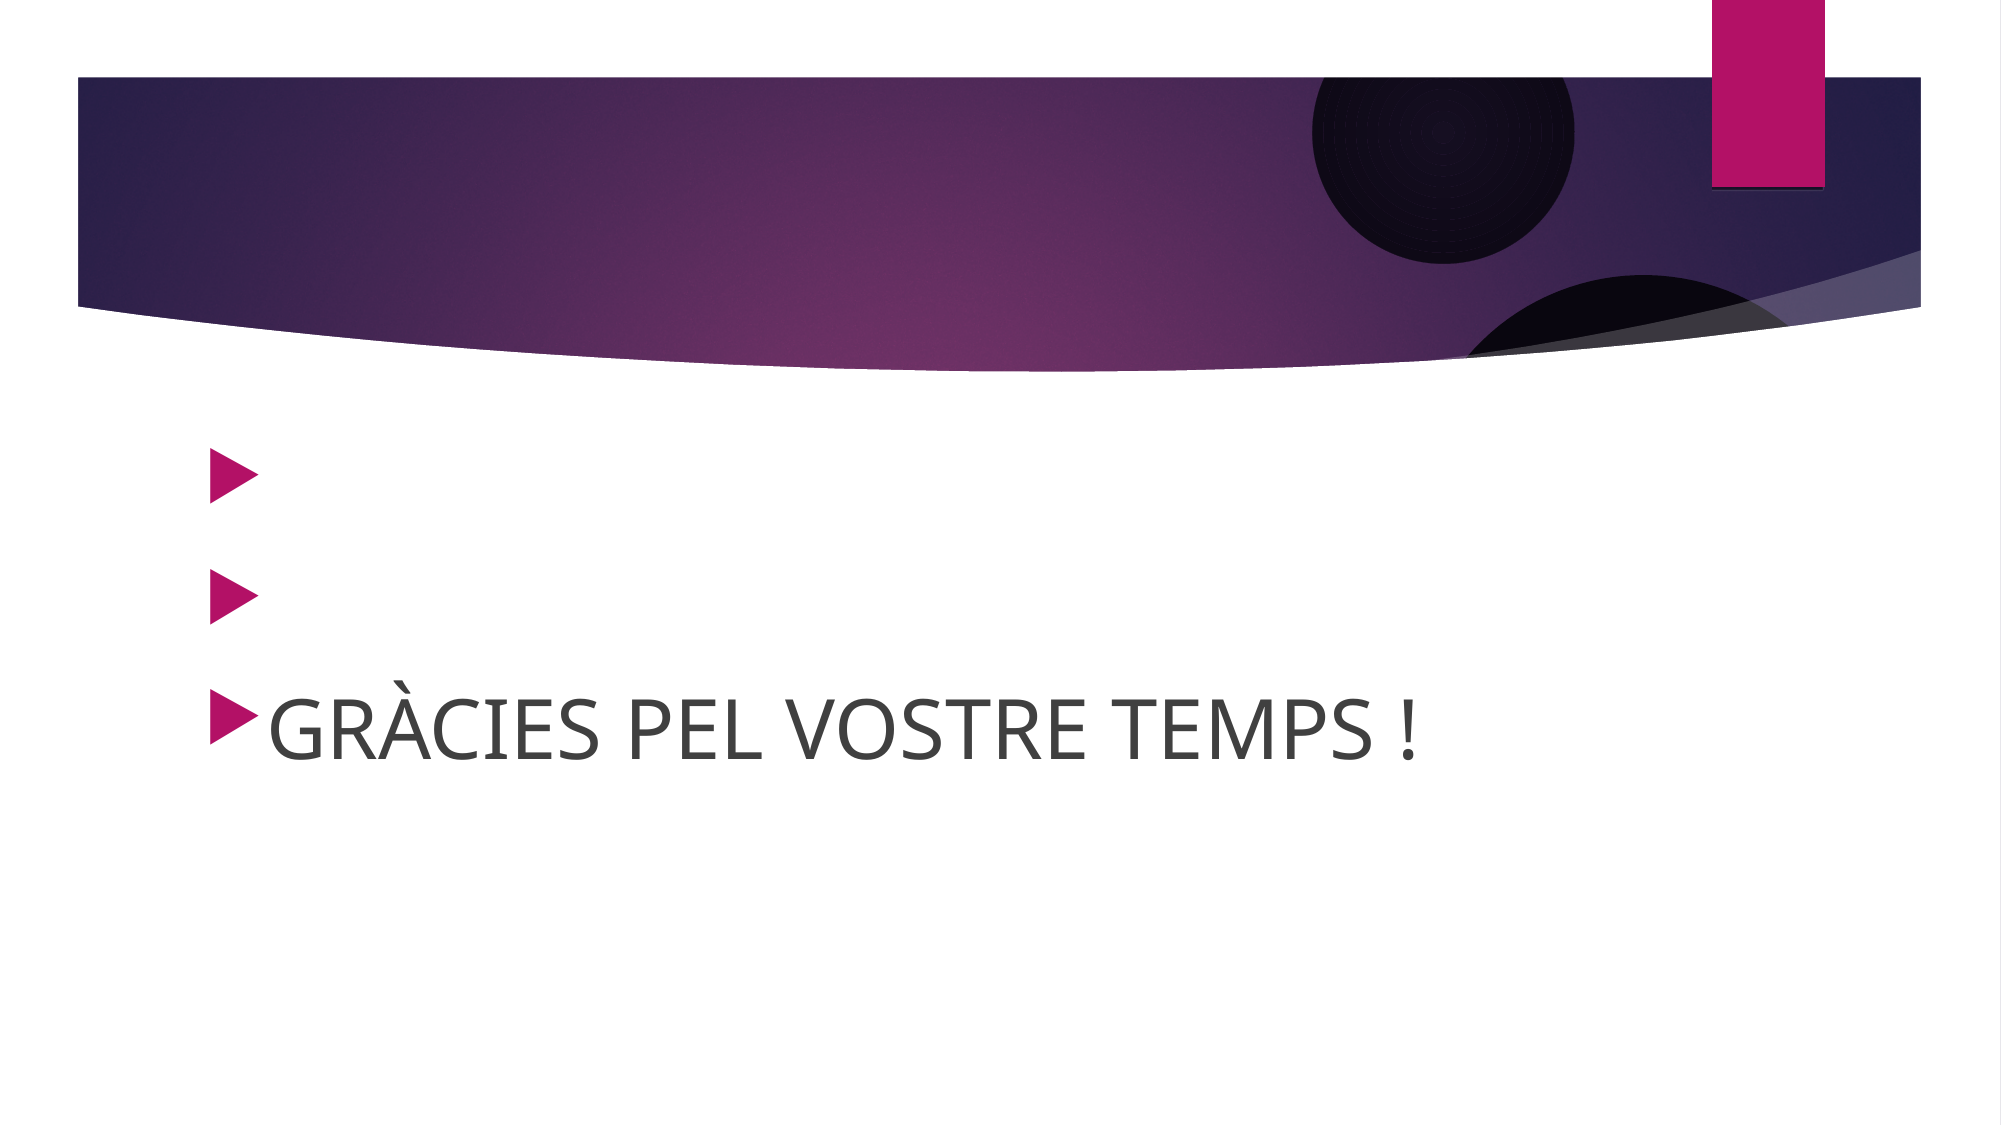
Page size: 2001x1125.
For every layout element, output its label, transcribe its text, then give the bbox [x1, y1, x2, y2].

list GRÀCIES PEL VOSTRE TEMPS ! [189, 427, 1638, 988]
